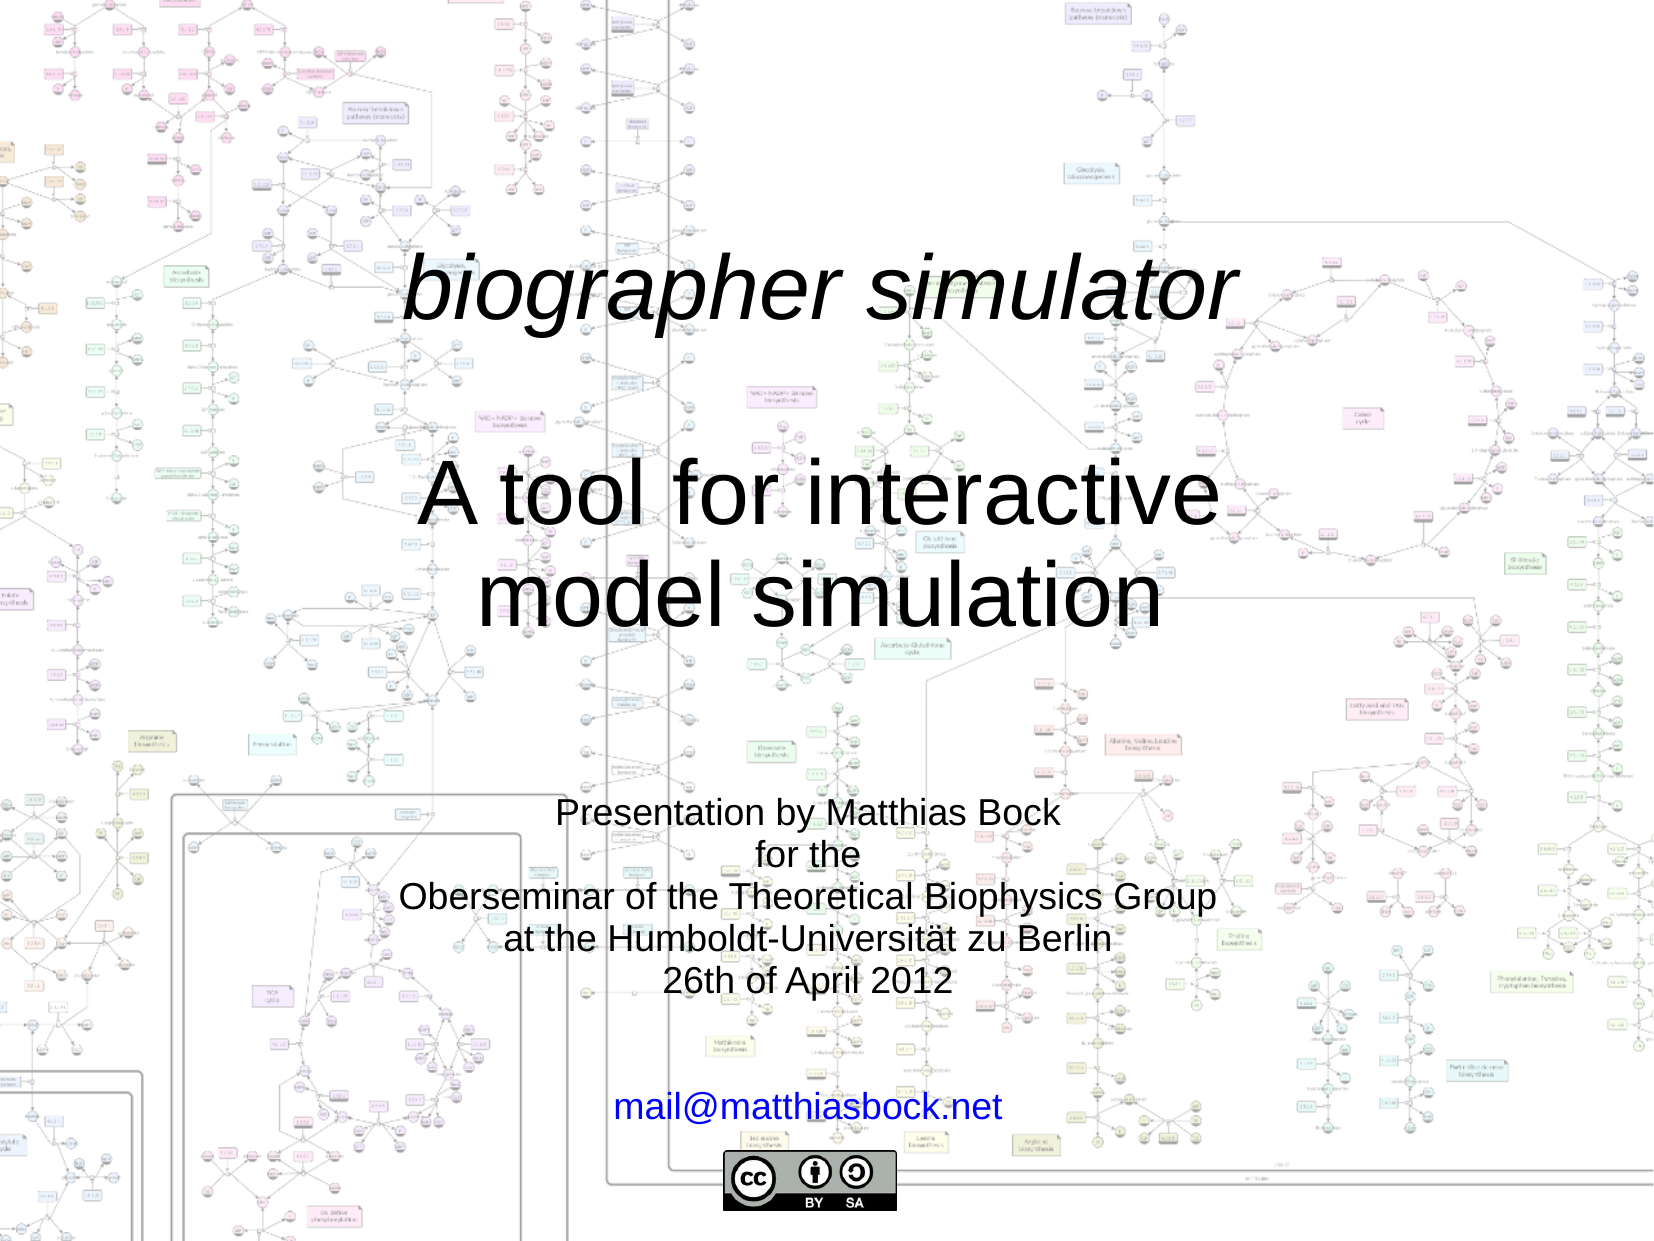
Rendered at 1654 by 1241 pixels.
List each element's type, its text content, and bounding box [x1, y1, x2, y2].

title biographer simulator A tool for interactive model simulation [76, 236, 1565, 647]
text_box Presentation by Matthias Bock for the Oberseminar of the Theoretical Biophysics Group at the Humboldt-Universität zu Berlin 26th of April 2012 mail@matthiasbock.net [383, 783, 1233, 1182]
picture [0, 0, 1654, 1241]
